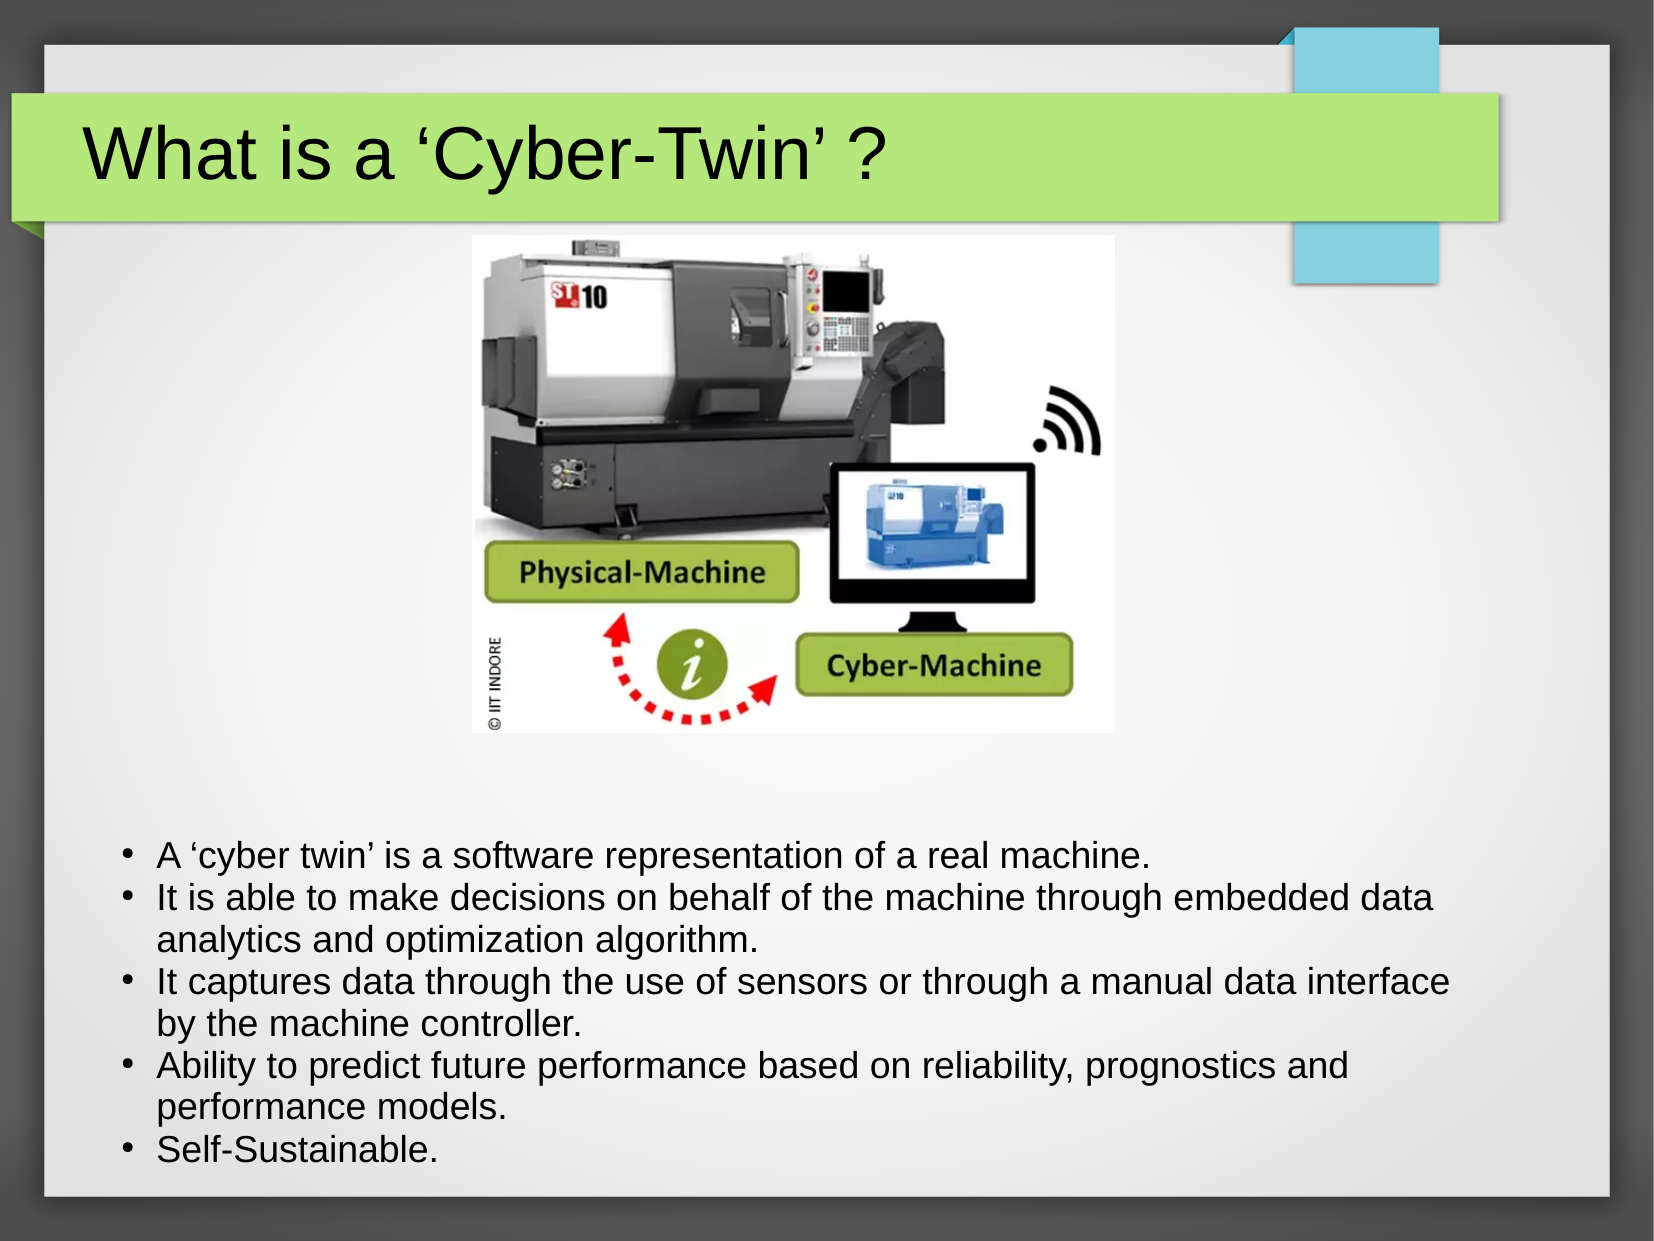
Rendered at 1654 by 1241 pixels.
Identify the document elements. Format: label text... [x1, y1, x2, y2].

picture [0, 0, 1654, 1241]
title What is a ‘Cyber-Twin’ ? [82, 94, 1264, 213]
text_box A ‘cyber twin’ is a software representation of a real machine. It is able to make decisions on behalf of the machine through embedded data analytics and optimization algorithm. It captures data through the use of sensors or through a manual data interface by the machine controller. Ability to predict future performance based on reliability, prognostics and performance models. Self-Sustainable. [106, 826, 1512, 1178]
